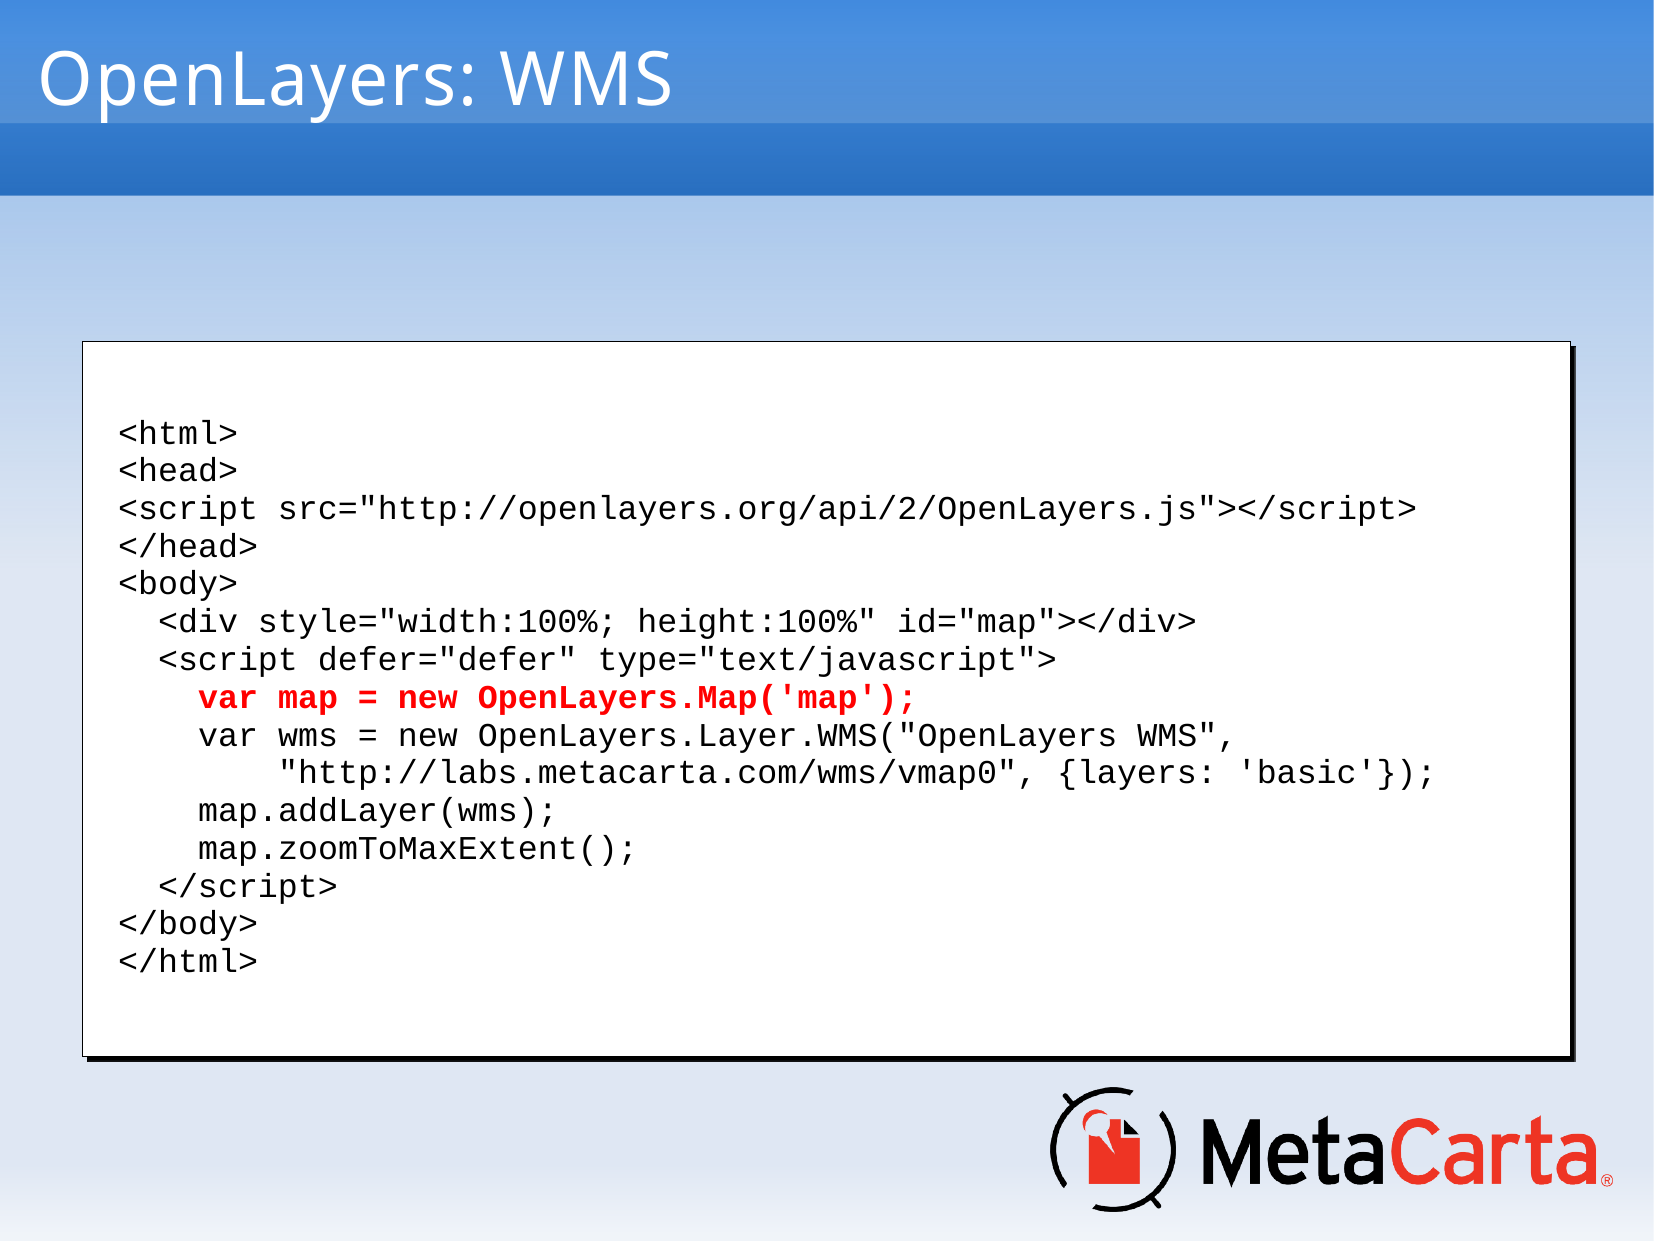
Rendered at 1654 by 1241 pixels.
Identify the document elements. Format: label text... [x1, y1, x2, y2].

subtitle <html> <head> <script src="http://openlayers.org/api/2/OpenLayers.js"></script> </head> <body> <div style="width:100%; height:100%" id="map"></div> <script defer="defer" type="text/javascript"> var map = new OpenLayers.Map('map'); var wms = new OpenLayers.Layer.WMS("OpenLayers WMS", "http://labs.metacarta.com/wms/vmap0", {layers: 'basic'}); map.addLayer(wms); map.zoomToMaxExtent(); </script> </body> </html> [82, 341, 1571, 1057]
picture [0, 0, 1654, 1241]
title OpenLayers: WMS [37, 2, 1463, 151]
